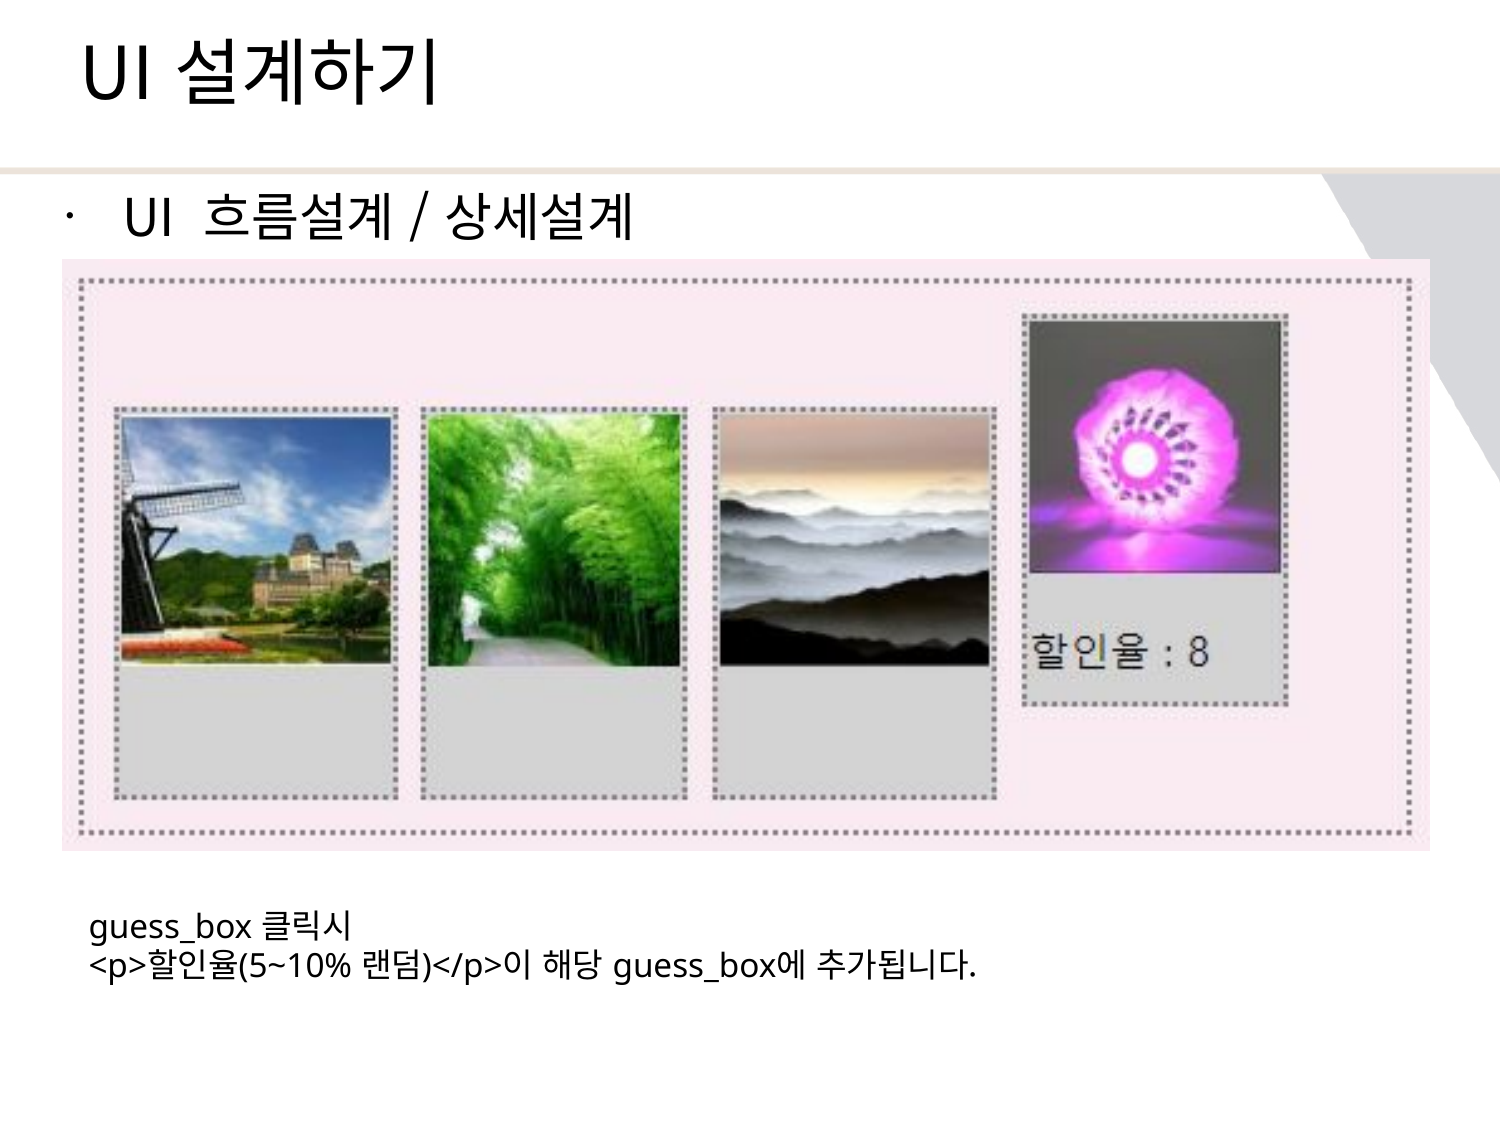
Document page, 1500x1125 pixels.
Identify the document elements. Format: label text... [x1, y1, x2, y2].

list UI 흐름설계 / 상세설계 [50, 177, 1442, 1114]
picture [0, 0, 1500, 1125]
title UI 설계하기 [64, 19, 1322, 151]
